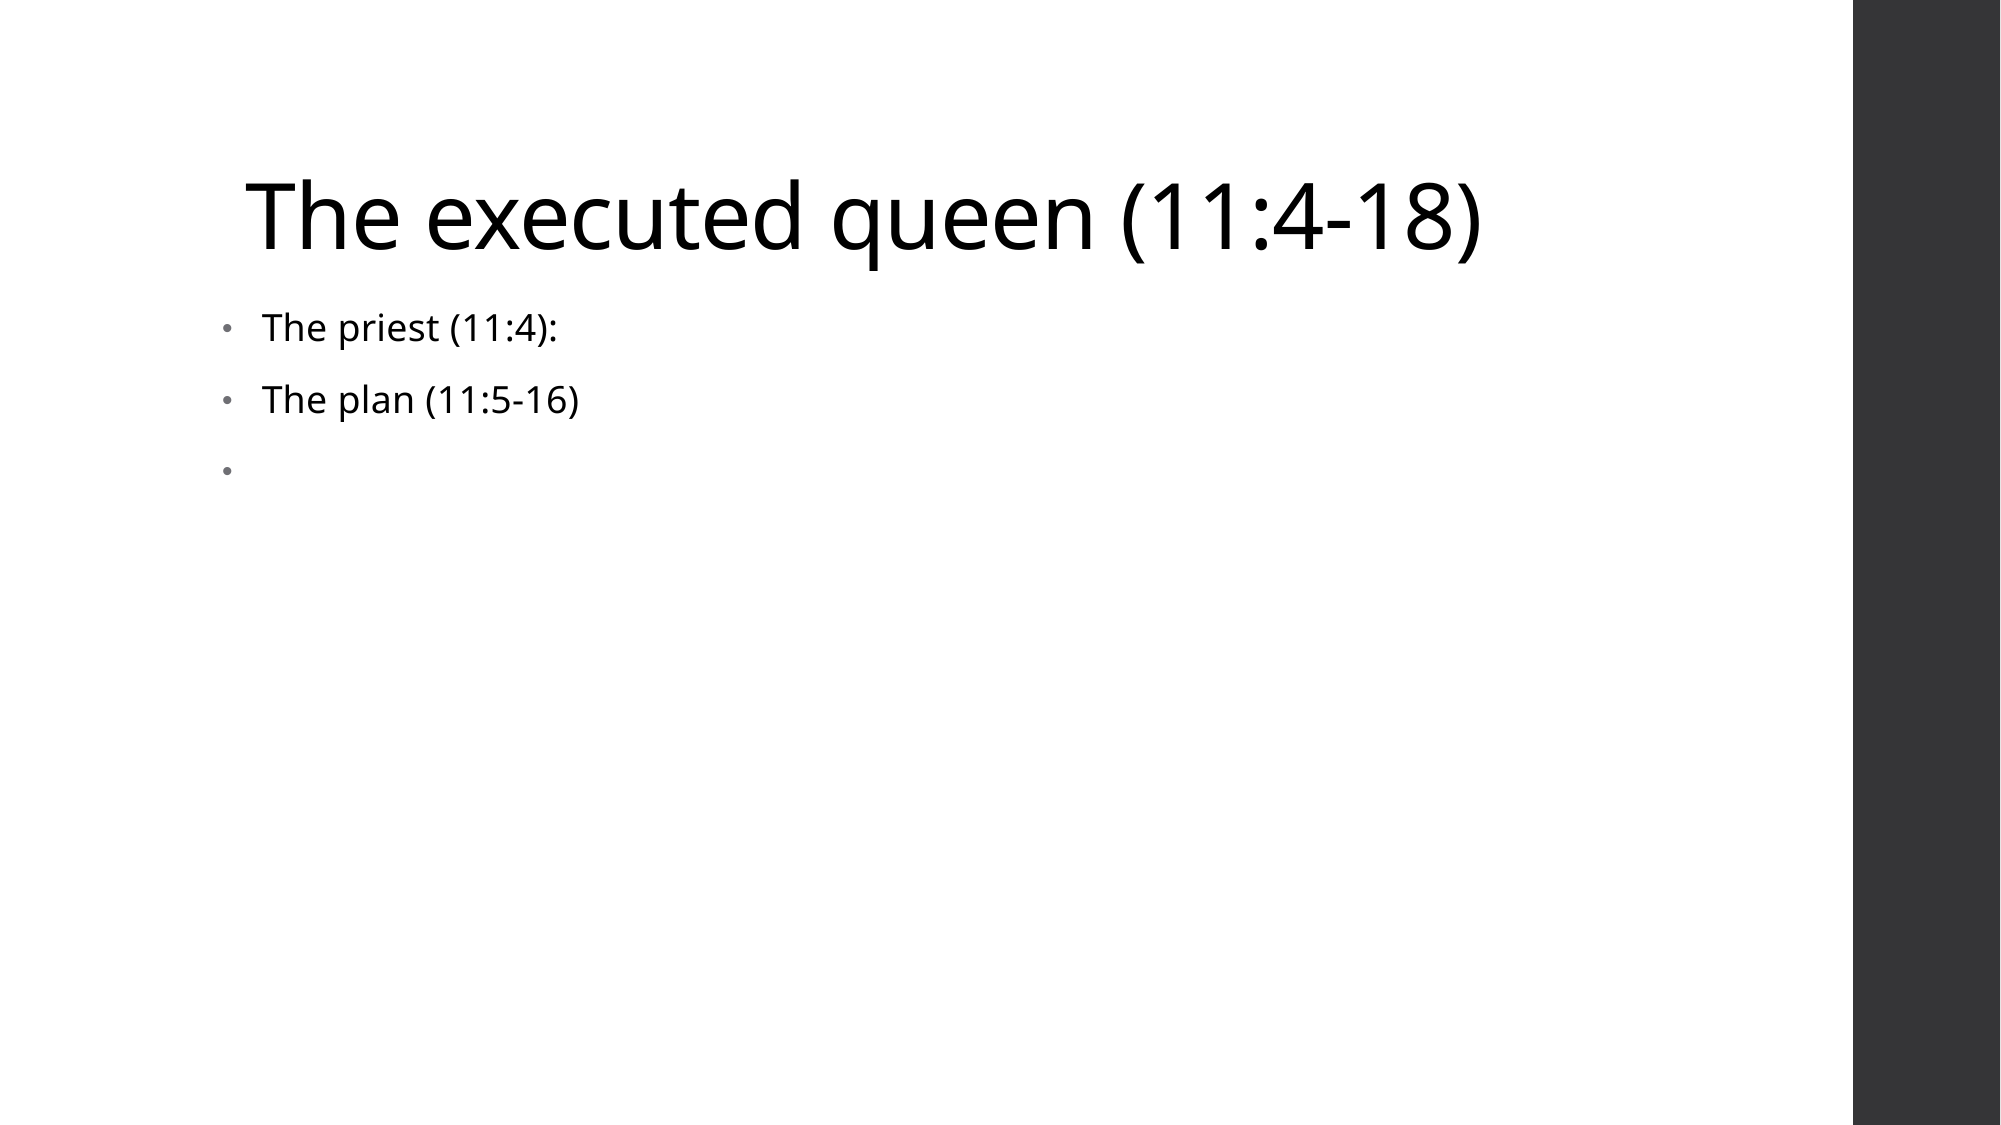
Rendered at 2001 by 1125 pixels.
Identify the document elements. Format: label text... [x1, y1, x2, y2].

list The priest (11:4): The plan (11:5-16) [206, 299, 1617, 1014]
title The executed queen (11:4-18) [206, 60, 1797, 278]
